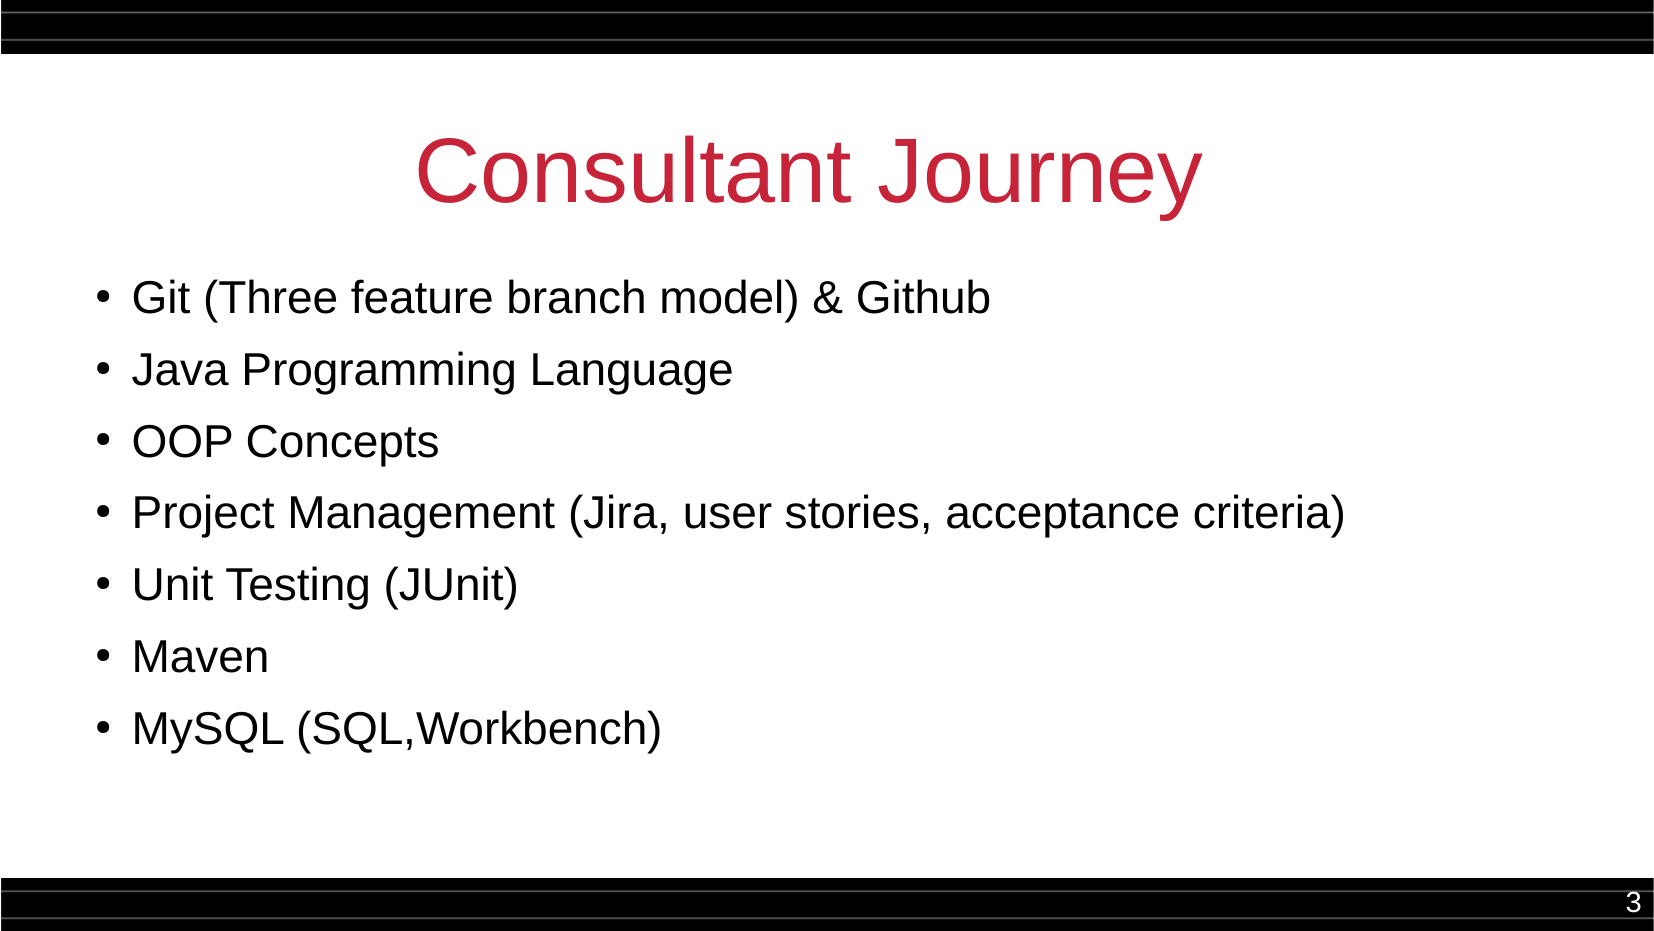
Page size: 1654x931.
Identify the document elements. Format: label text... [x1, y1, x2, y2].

title Consultant Journey [82, 92, 1571, 249]
list Git (Three feature branch model) & Github Java Programming Language OOP Concepts Project Management (Jira, user stories, acceptance criteria) Unit Testing (JUnit) Maven MySQL (SQL,Workbench) [82, 271, 1571, 758]
picture [1, 878, 1654, 931]
picture [1, 0, 1654, 54]
